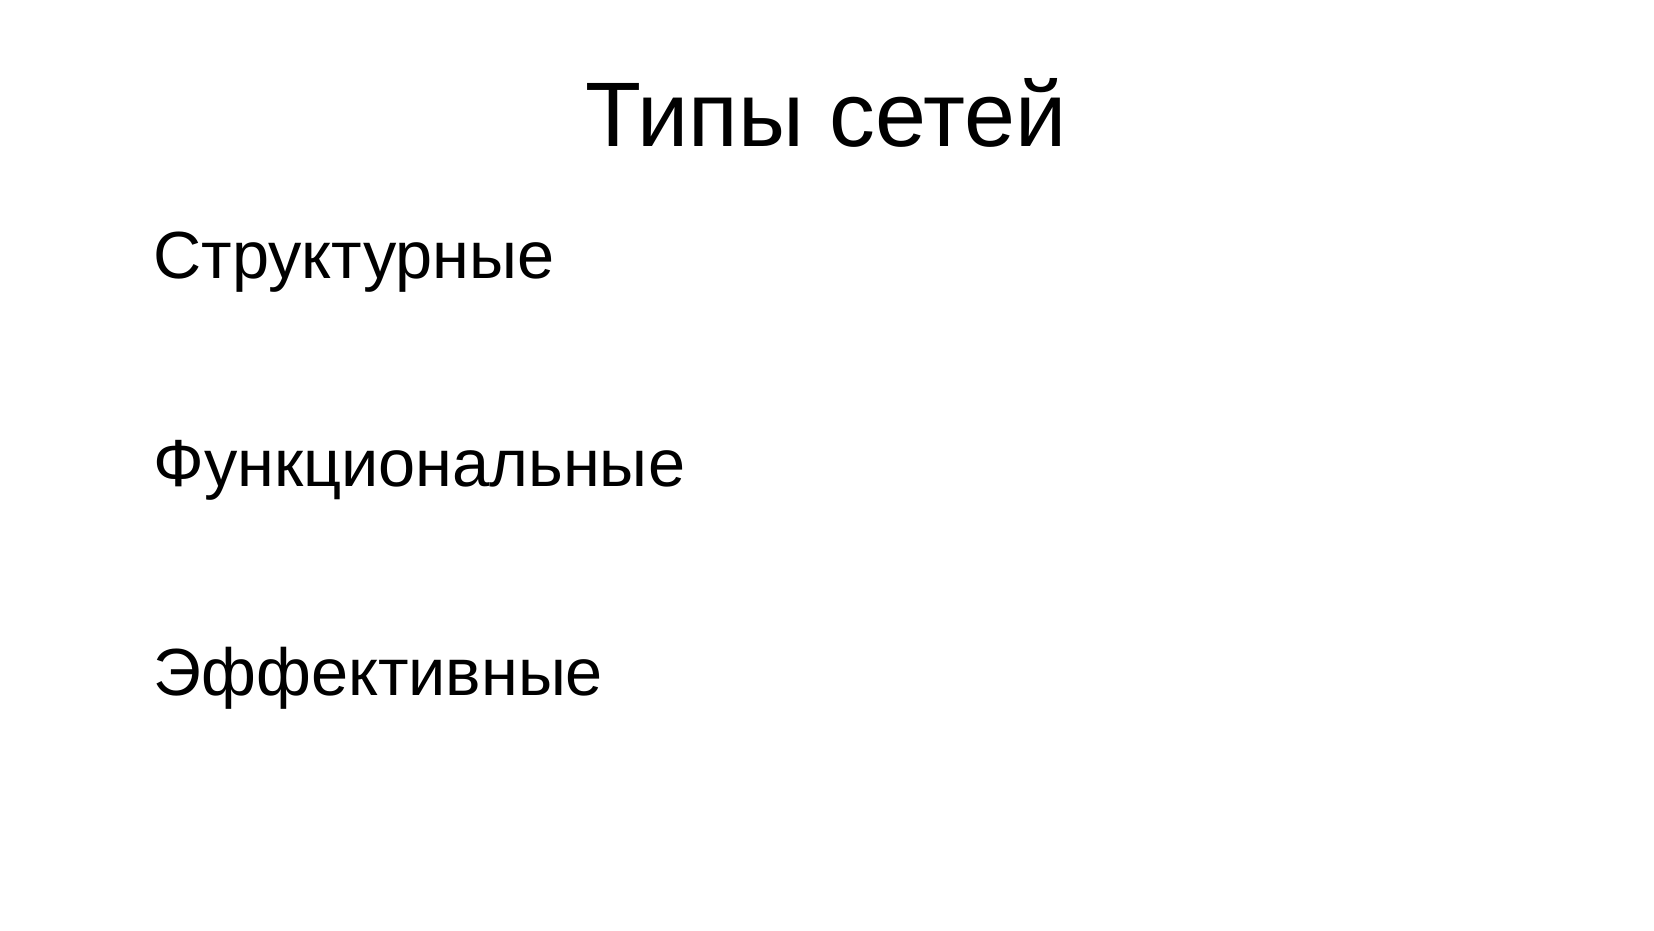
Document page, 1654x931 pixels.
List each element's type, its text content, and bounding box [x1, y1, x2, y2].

list Структурные Функциональные Эффективные [82, 217, 1571, 758]
title Типы сетей [82, 37, 1571, 193]
